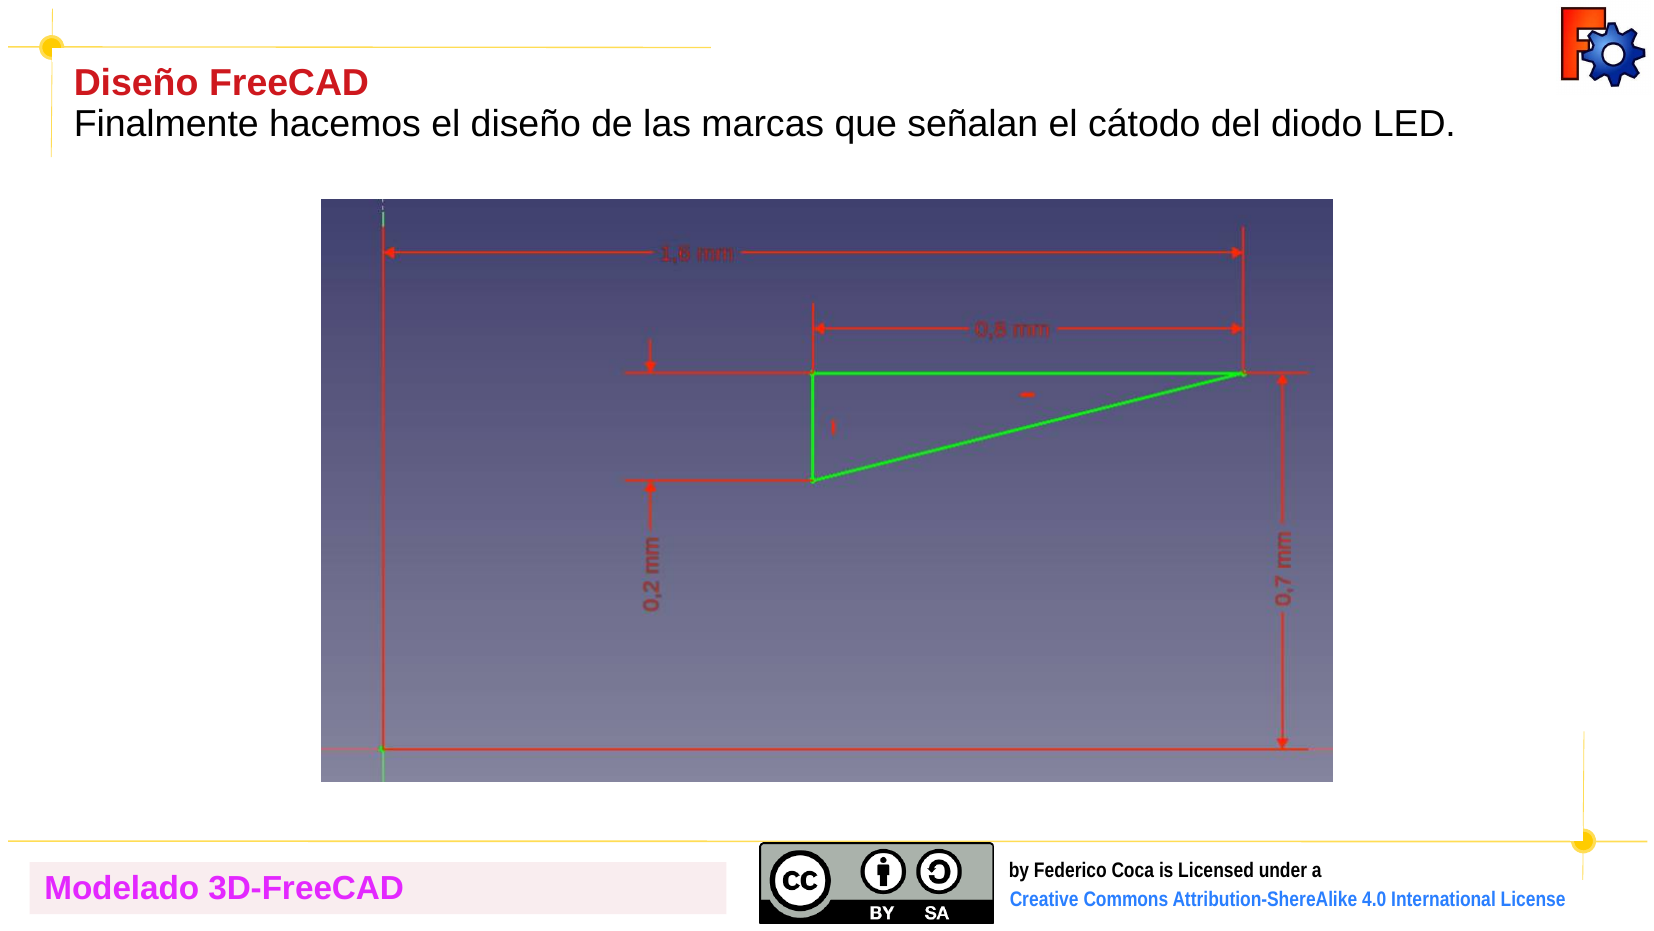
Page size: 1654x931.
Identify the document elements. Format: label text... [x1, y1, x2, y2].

text_box Modelado 3D-FreeCAD [29, 862, 727, 915]
text_box Diseño FreeCAD Finalmente hacemos el diseño de las marcas que señalan el cátodo del diodo LED. [59, 53, 1534, 237]
picture [1556, 0, 1651, 95]
picture [321, 199, 1333, 782]
